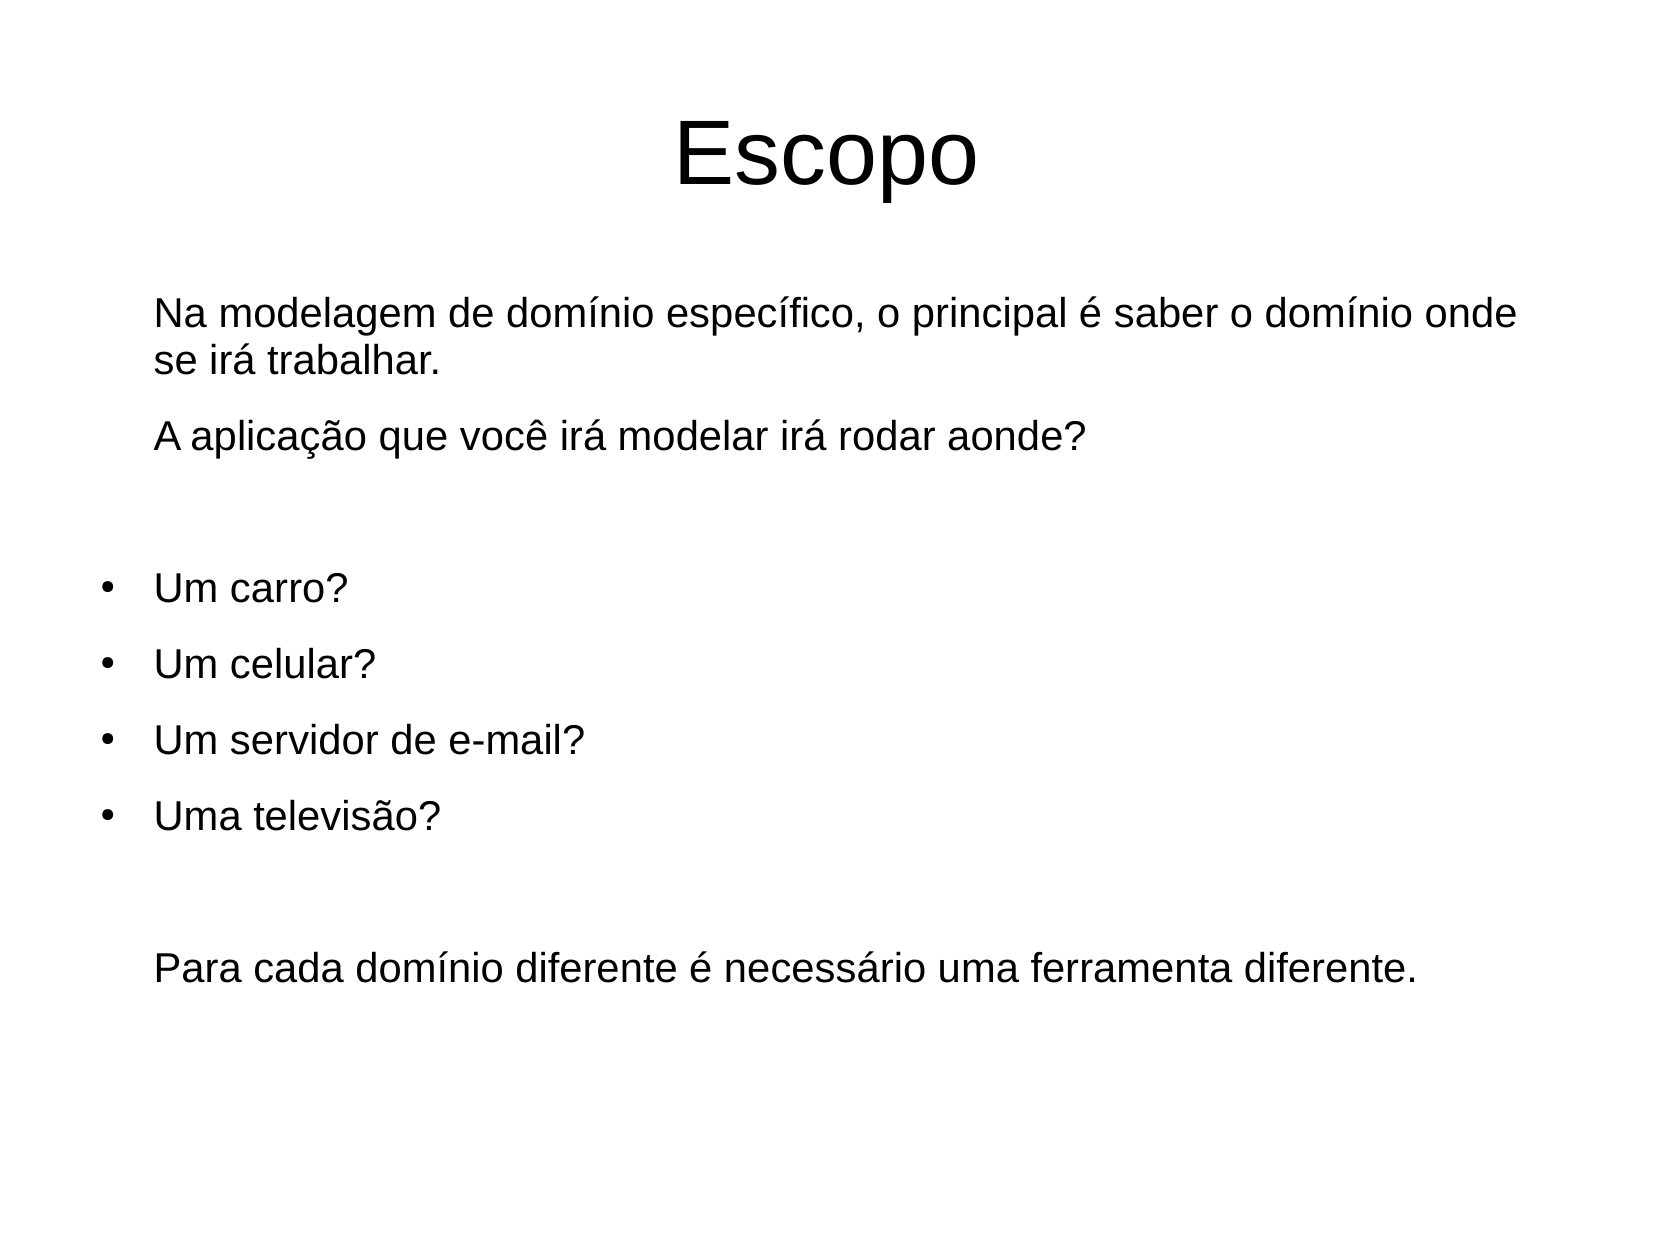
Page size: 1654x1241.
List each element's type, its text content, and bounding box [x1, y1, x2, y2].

list Na modelagem de domínio específico, o principal é saber o domínio onde se irá trabalhar. A aplicação que você irá modelar irá rodar aonde? Um carro? Um celular? Um servidor de e-mail? Uma televisão? Para cada domínio diferente é necessário uma ferramenta diferente. [82, 290, 1571, 1094]
title Escopo [82, 49, 1571, 257]
